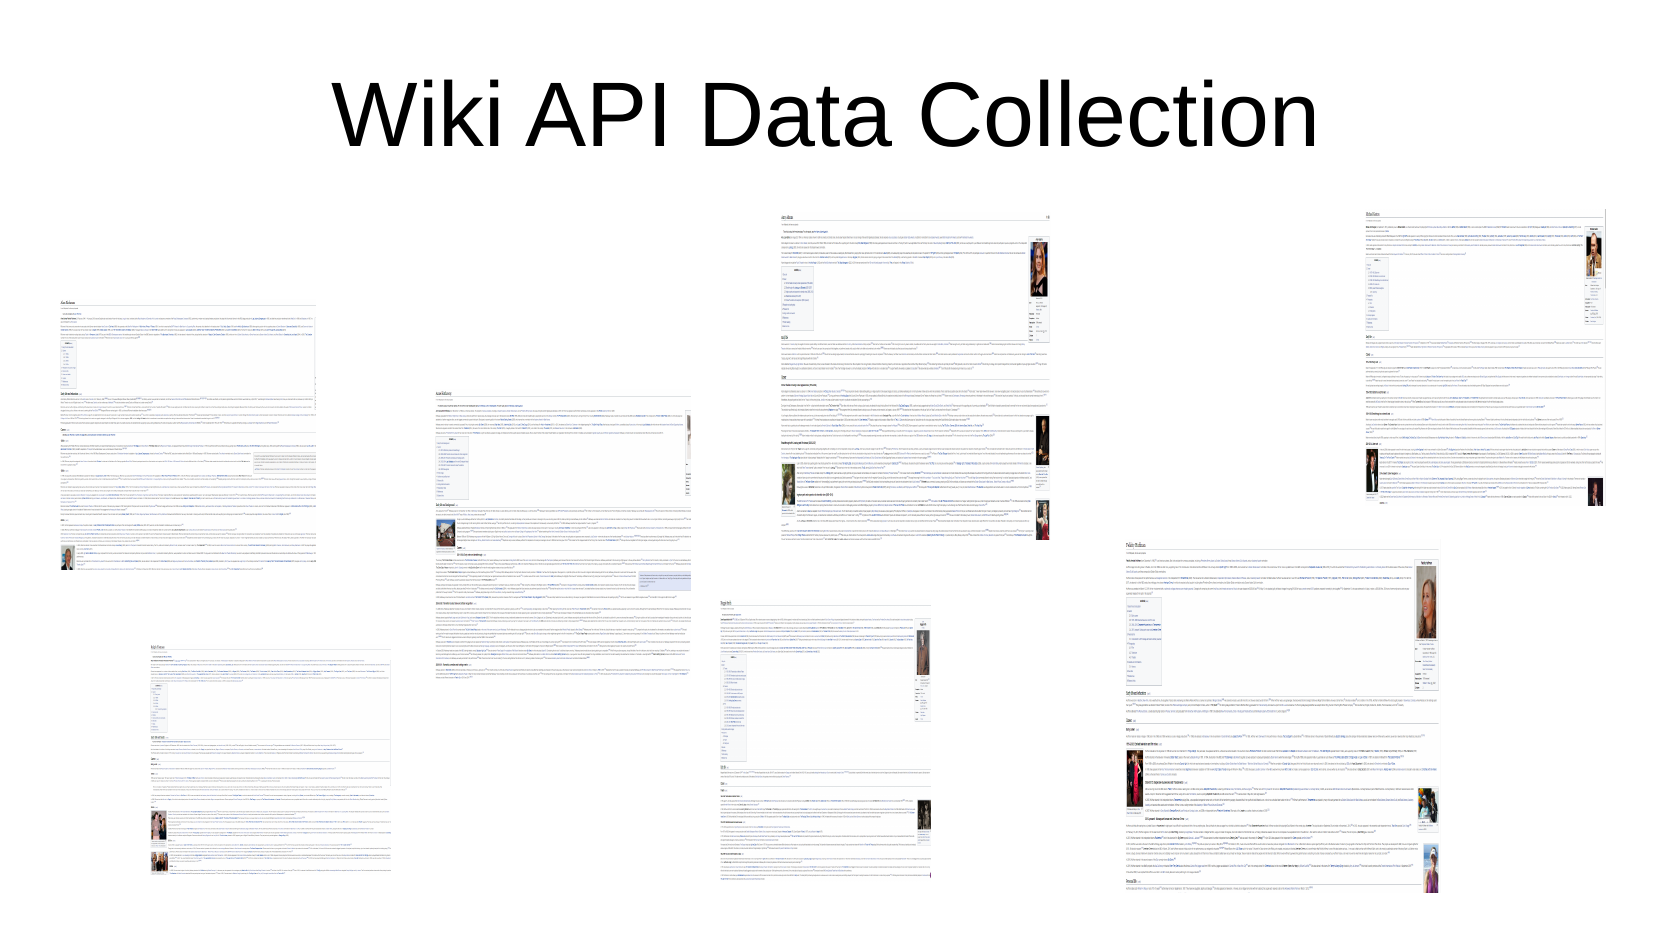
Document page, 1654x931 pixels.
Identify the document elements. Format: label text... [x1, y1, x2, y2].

picture [720, 599, 931, 882]
picture [435, 389, 691, 679]
picture [60, 299, 316, 571]
picture [150, 644, 391, 876]
picture [780, 212, 1051, 541]
picture [1365, 209, 1606, 506]
title Wiki API Data Collection [82, 37, 1571, 193]
picture [1125, 539, 1441, 893]
